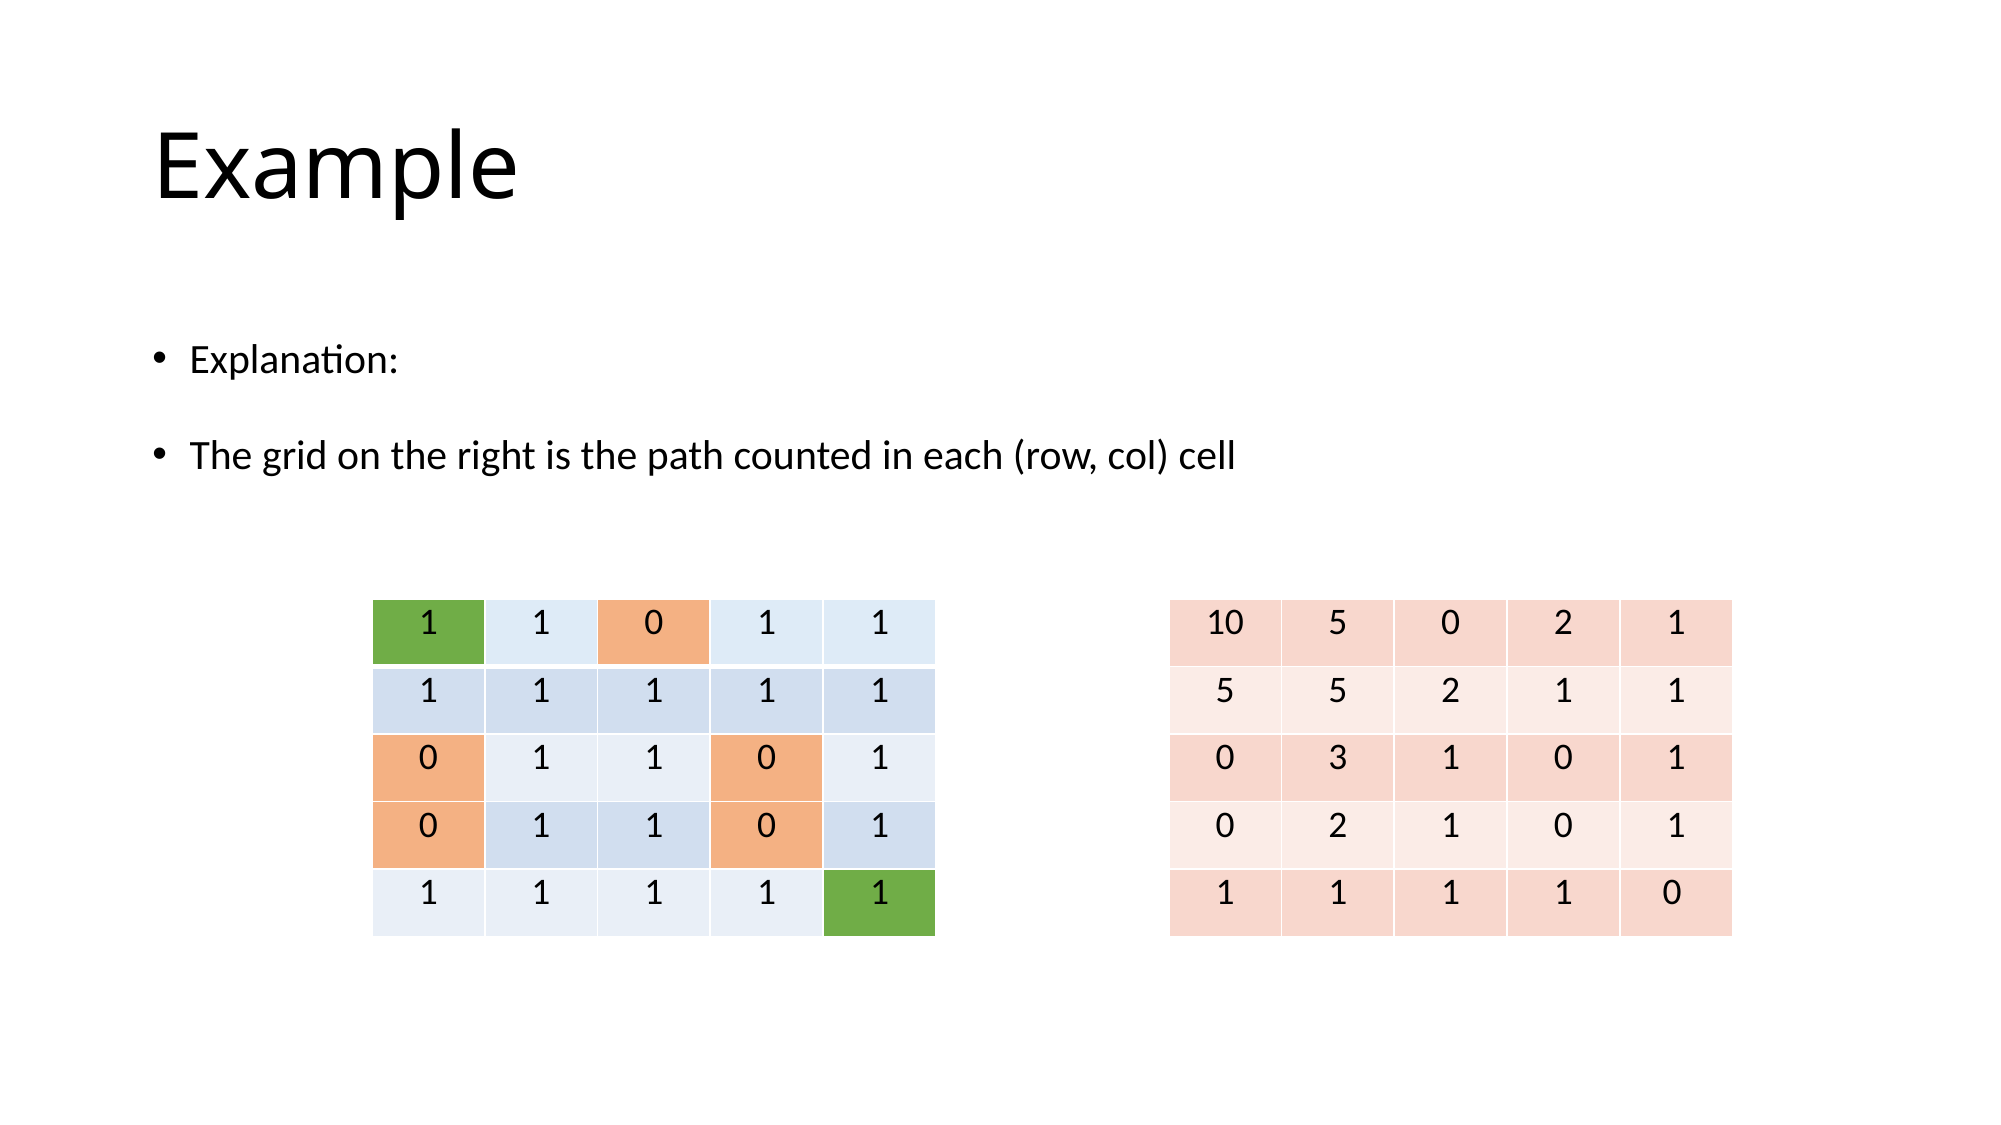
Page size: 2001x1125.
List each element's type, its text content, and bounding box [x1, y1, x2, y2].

table_cell 1 [598, 802, 709, 868]
table_cell 1 [1395, 802, 1506, 868]
text_box Explanation: The grid on the right is the path counted in each (row, col) cell [137, 299, 1863, 1014]
table_cell 1 [1170, 870, 1281, 936]
table_cell 1 [1395, 870, 1506, 936]
table_cell 1 [1508, 667, 1619, 733]
table_cell 0 [1170, 802, 1281, 868]
table_cell 0 [711, 735, 822, 801]
table_cell 1 [598, 735, 709, 801]
table_header 1 [711, 600, 822, 664]
table_cell 1 [486, 735, 597, 801]
text_box Example [137, 59, 1863, 278]
table_header 0 [1395, 600, 1506, 666]
table_header 0 [598, 600, 709, 664]
table_cell 1 [824, 802, 935, 868]
table_cell 1 [1508, 870, 1619, 936]
table_cell 1 [824, 870, 935, 936]
table_cell 0 [711, 802, 822, 868]
table_cell 5 [1282, 667, 1393, 733]
table_header 10 [1170, 600, 1281, 666]
table_cell 1 [598, 669, 709, 733]
table_cell 1 [486, 870, 597, 936]
table_cell 1 [711, 870, 822, 936]
table_cell 1 [373, 669, 484, 733]
table_header 1 [373, 600, 484, 664]
table_cell 1 [1282, 870, 1393, 936]
table_cell 2 [1282, 802, 1393, 868]
table_cell 0 [373, 735, 484, 801]
table_cell 1 [486, 669, 597, 733]
table_cell 3 [1282, 735, 1393, 801]
table_cell 1 [598, 870, 709, 936]
table_cell 1 [373, 870, 484, 936]
table_cell 0 [1621, 870, 1732, 936]
table_cell 5 [1170, 667, 1281, 733]
table_header 2 [1508, 600, 1619, 666]
table_cell 0 [373, 802, 484, 868]
table_header 5 [1282, 600, 1393, 666]
table_header 1 [486, 600, 597, 664]
table_cell 1 [1395, 735, 1506, 801]
table_header 1 [824, 600, 935, 664]
table_cell 1 [1621, 802, 1732, 868]
table_cell 0 [1508, 802, 1619, 868]
table_cell 1 [486, 802, 597, 868]
table_cell 2 [1395, 667, 1506, 733]
table_cell 0 [1508, 735, 1619, 801]
table_cell 1 [1621, 667, 1732, 733]
table_cell 1 [824, 735, 935, 801]
table_cell 0 [1170, 735, 1281, 801]
table_cell 1 [711, 669, 822, 733]
table_cell 1 [824, 669, 935, 733]
table_cell 1 [1621, 735, 1732, 801]
table_header 1 [1621, 600, 1732, 666]
